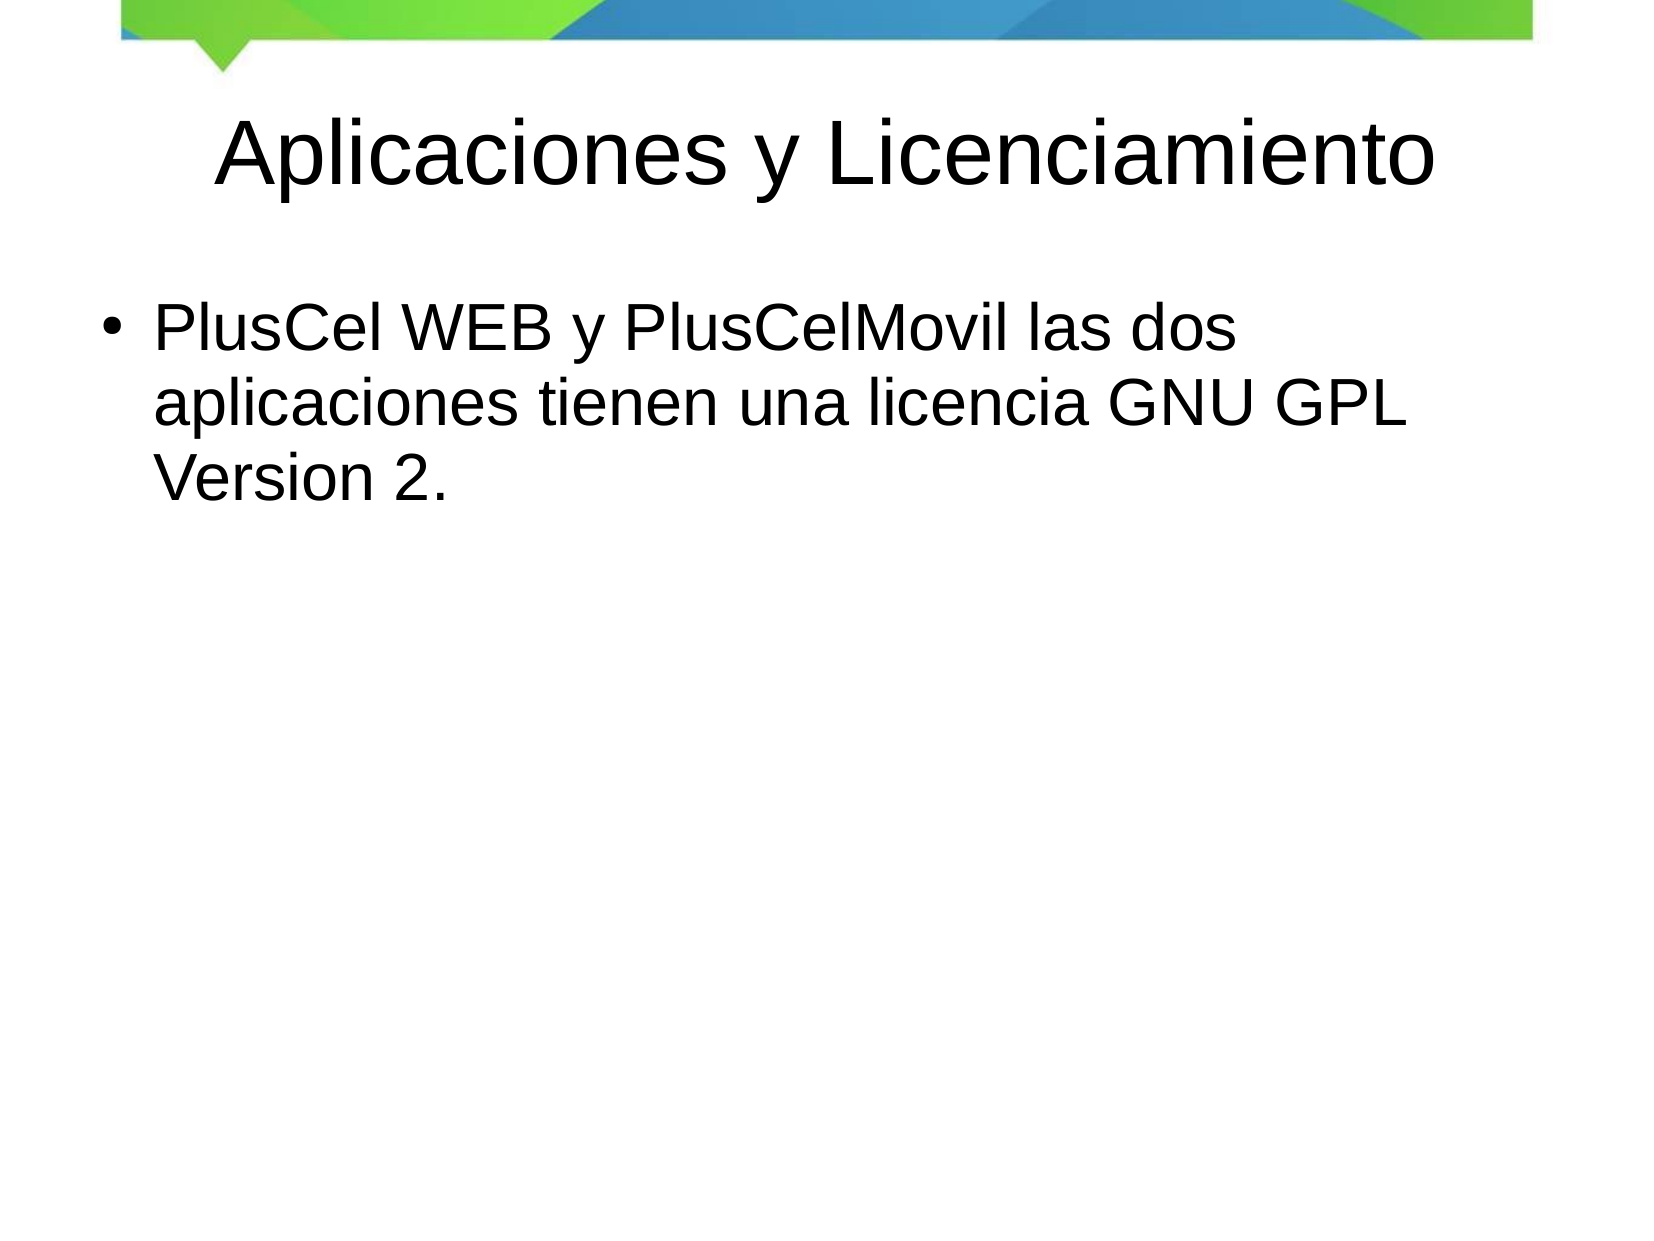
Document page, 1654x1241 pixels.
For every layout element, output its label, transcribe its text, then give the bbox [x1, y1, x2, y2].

picture [0, 0, 1654, 1241]
title Aplicaciones y Licenciamiento [82, 49, 1571, 257]
list PlusCel WEB y PlusCelMovil las dos aplicaciones tienen una licencia GNU GPL Version 2. [82, 290, 1571, 1109]
